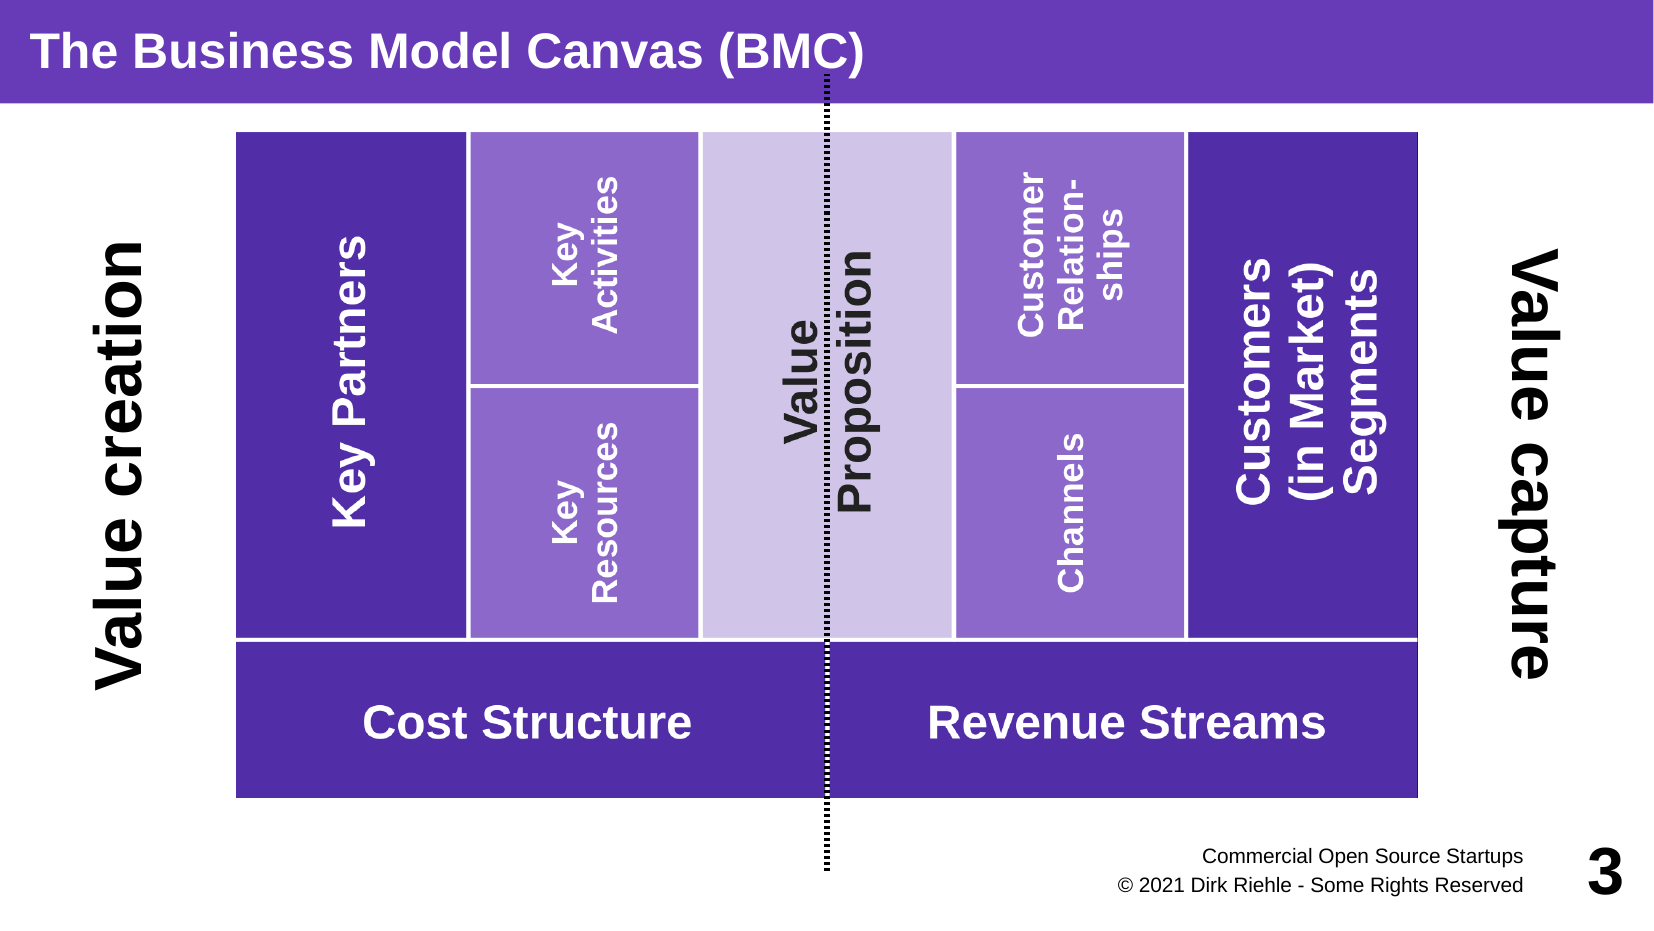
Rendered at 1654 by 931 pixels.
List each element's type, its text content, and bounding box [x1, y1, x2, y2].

text_box Value capture [1418, 132, 1654, 798]
title The Business Model Canvas (BMC) [0, 0, 1654, 104]
picture [236, 132, 1418, 798]
text_box Value creation [0, 132, 236, 798]
